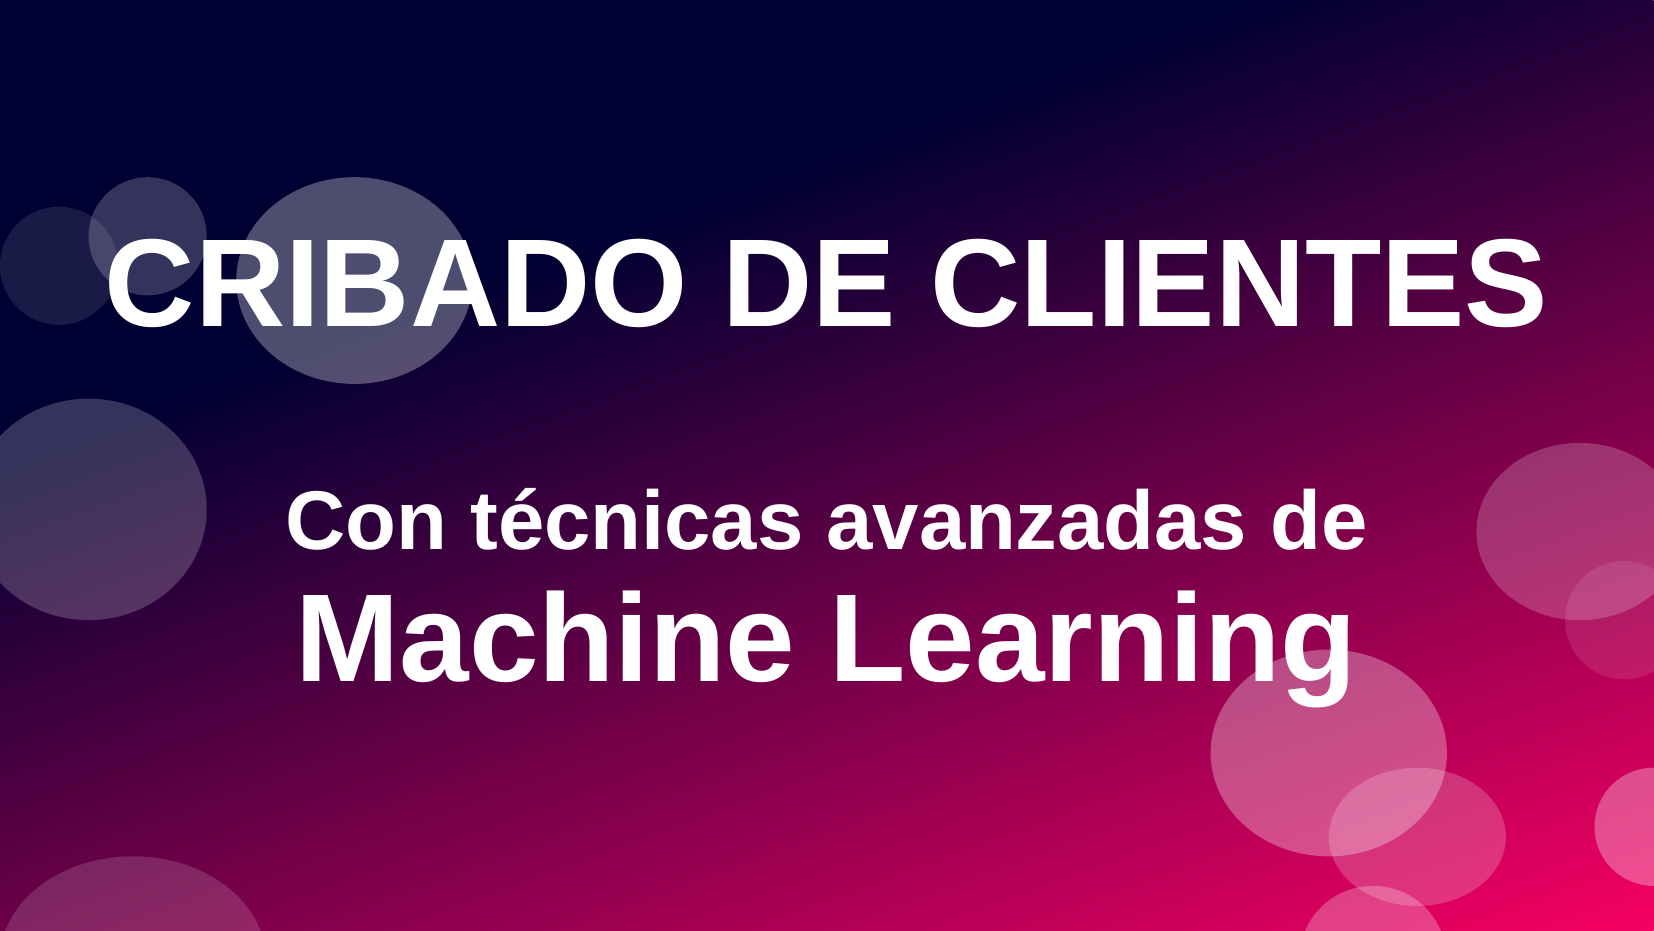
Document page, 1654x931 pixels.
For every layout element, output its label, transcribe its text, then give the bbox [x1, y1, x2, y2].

title CRIBADO DE CLIENTES [82, 177, 1571, 390]
subtitle Con técnicas avanzadas de Machine Learning [82, 425, 1571, 758]
